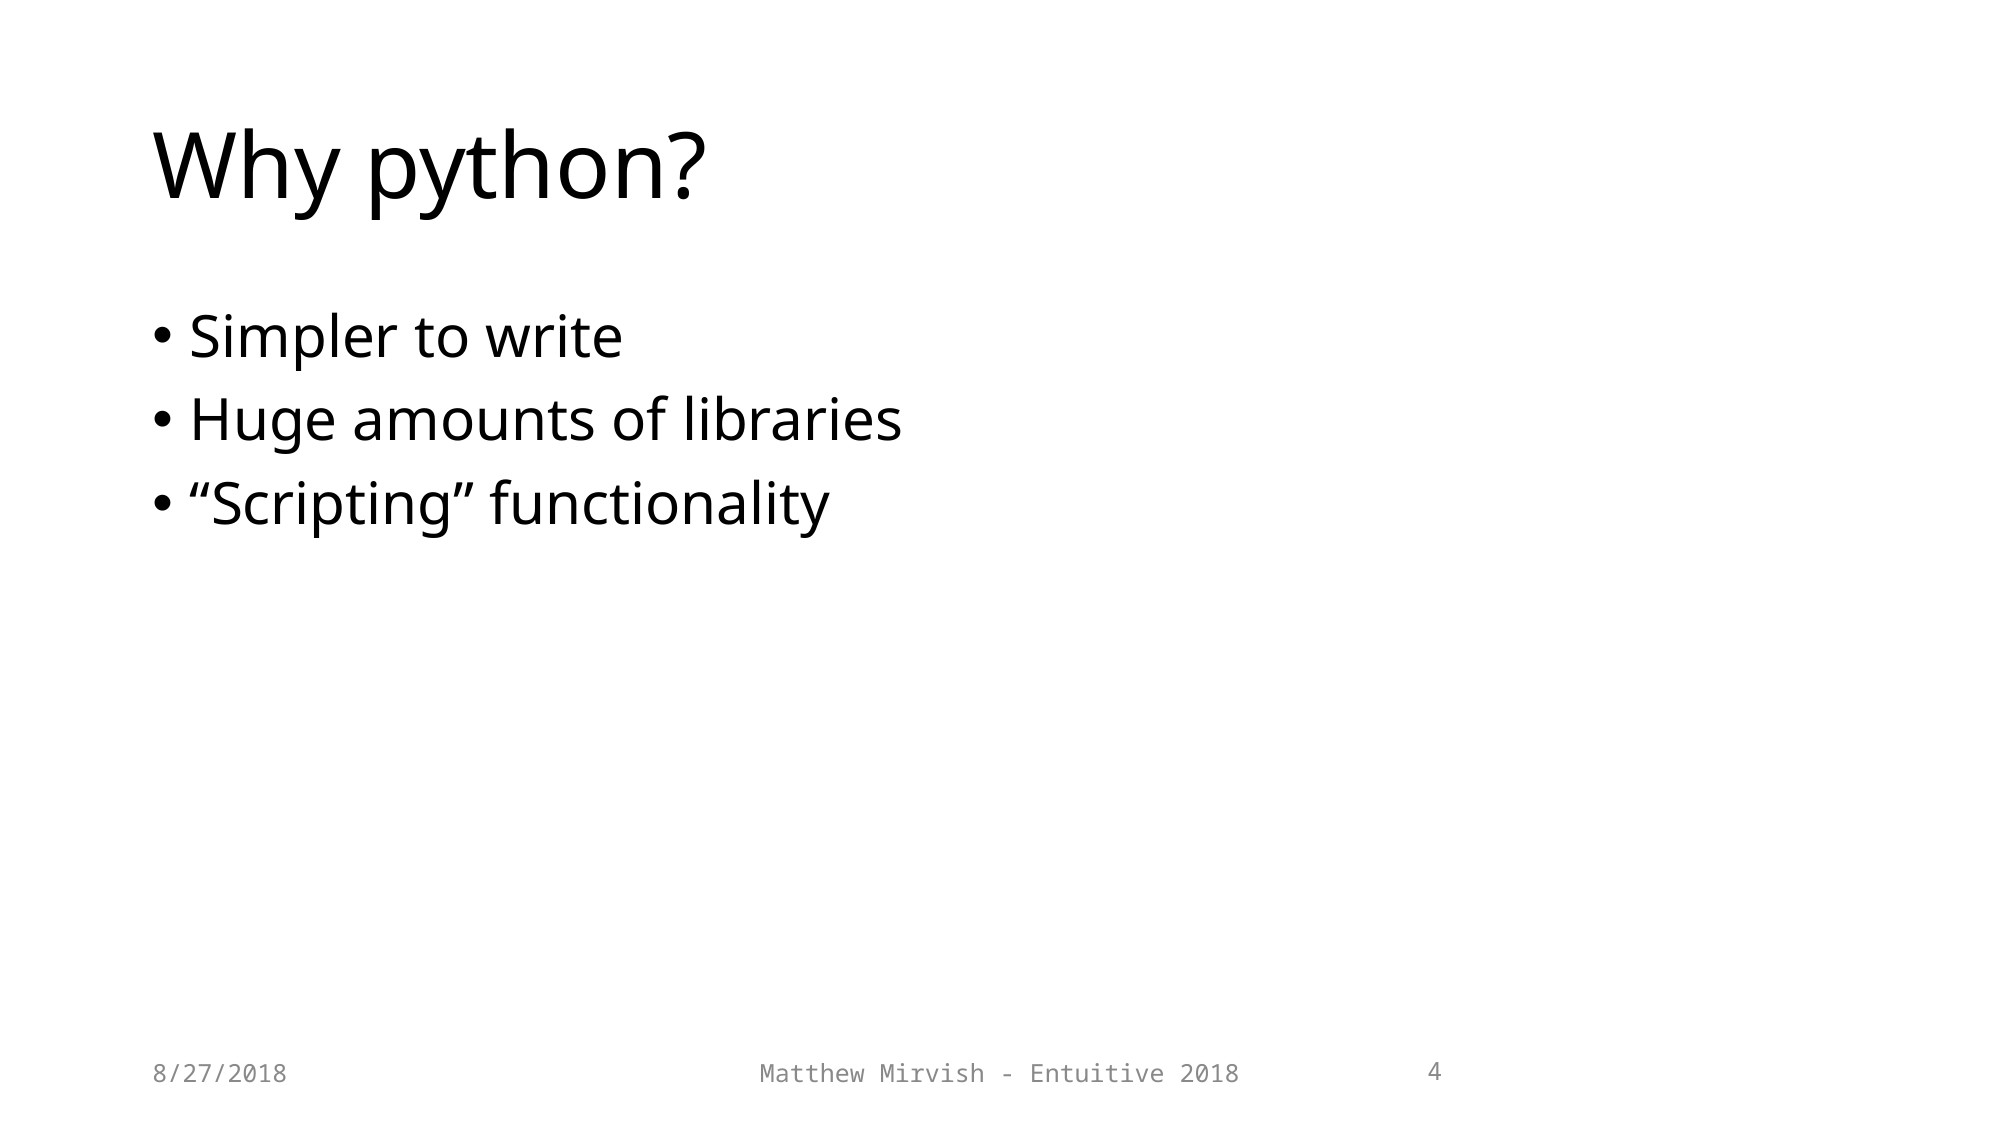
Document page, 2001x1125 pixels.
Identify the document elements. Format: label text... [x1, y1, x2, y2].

list Simpler to write Huge amounts of libraries “Scripting” functionality [137, 299, 1863, 1014]
title Why python? [137, 59, 1863, 278]
text_box 4 [1412, 1042, 1863, 1103]
text_box Matthew Mirvish - Entuitive 2018 [662, 1042, 1338, 1103]
text_box 8/27/2018 [137, 1042, 588, 1103]
